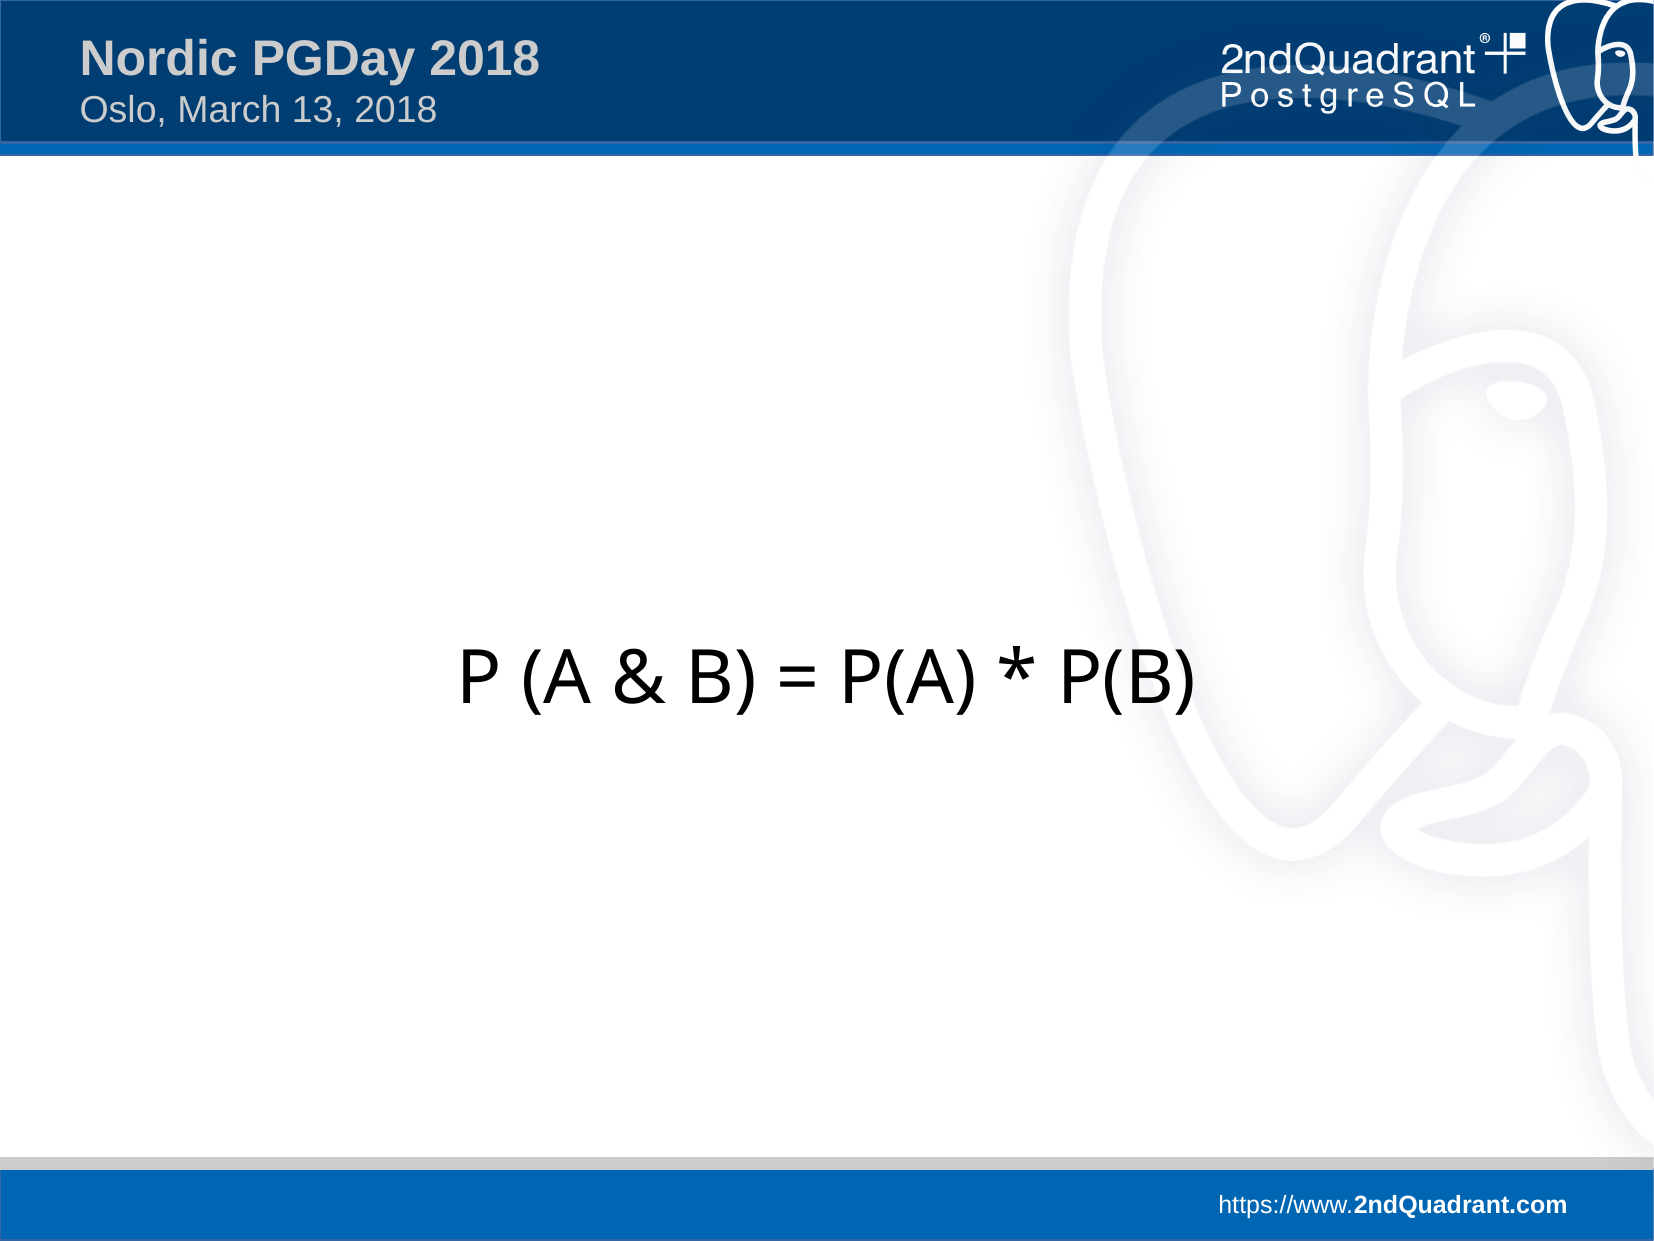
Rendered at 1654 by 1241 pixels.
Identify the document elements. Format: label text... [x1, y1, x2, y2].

picture [632, 0, 1654, 1241]
list P (A & B) = P(A) * P(B) [82, 301, 1571, 1022]
